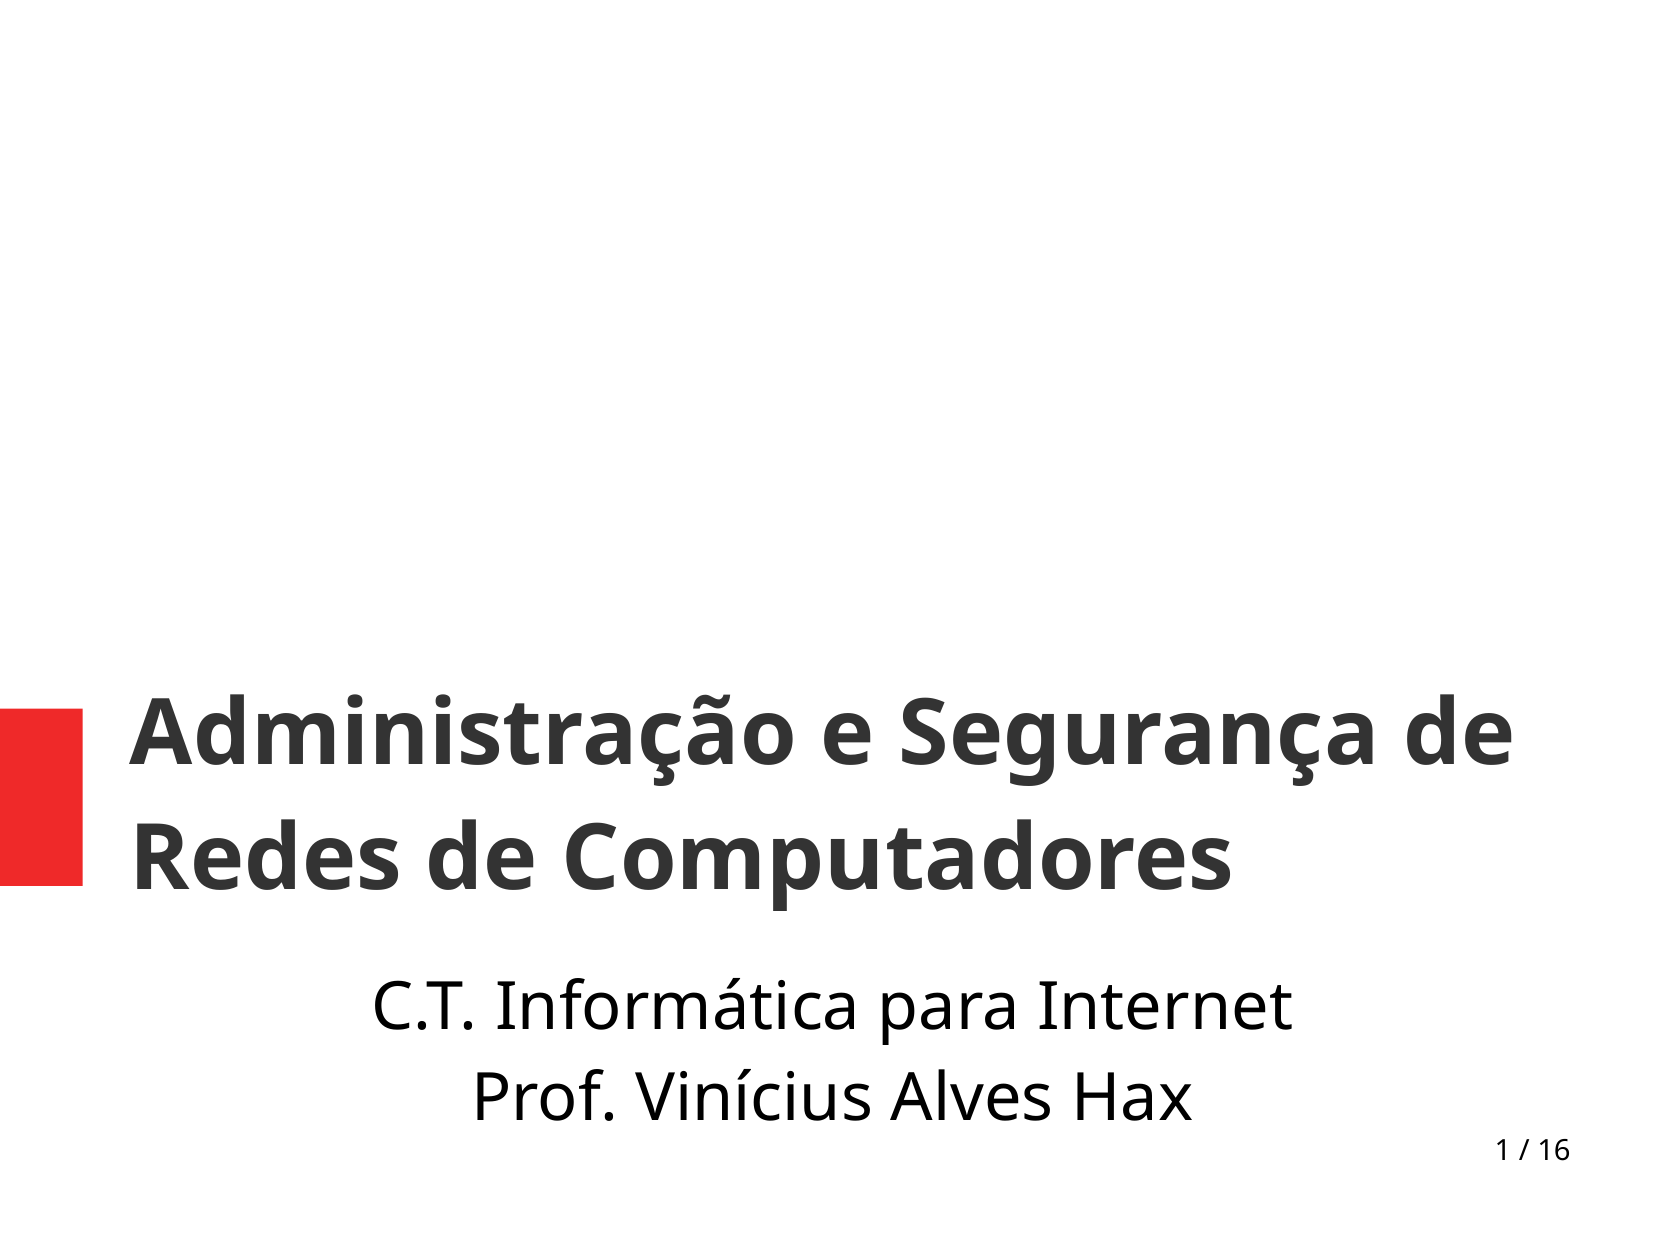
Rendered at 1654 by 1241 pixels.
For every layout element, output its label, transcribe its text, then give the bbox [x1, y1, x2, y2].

title Administração e Segurança de Redes de Computadores [129, 630, 1536, 932]
subtitle C.T. Informática para Internet Prof. Vinícius Alves Hax [129, 932, 1536, 1166]
